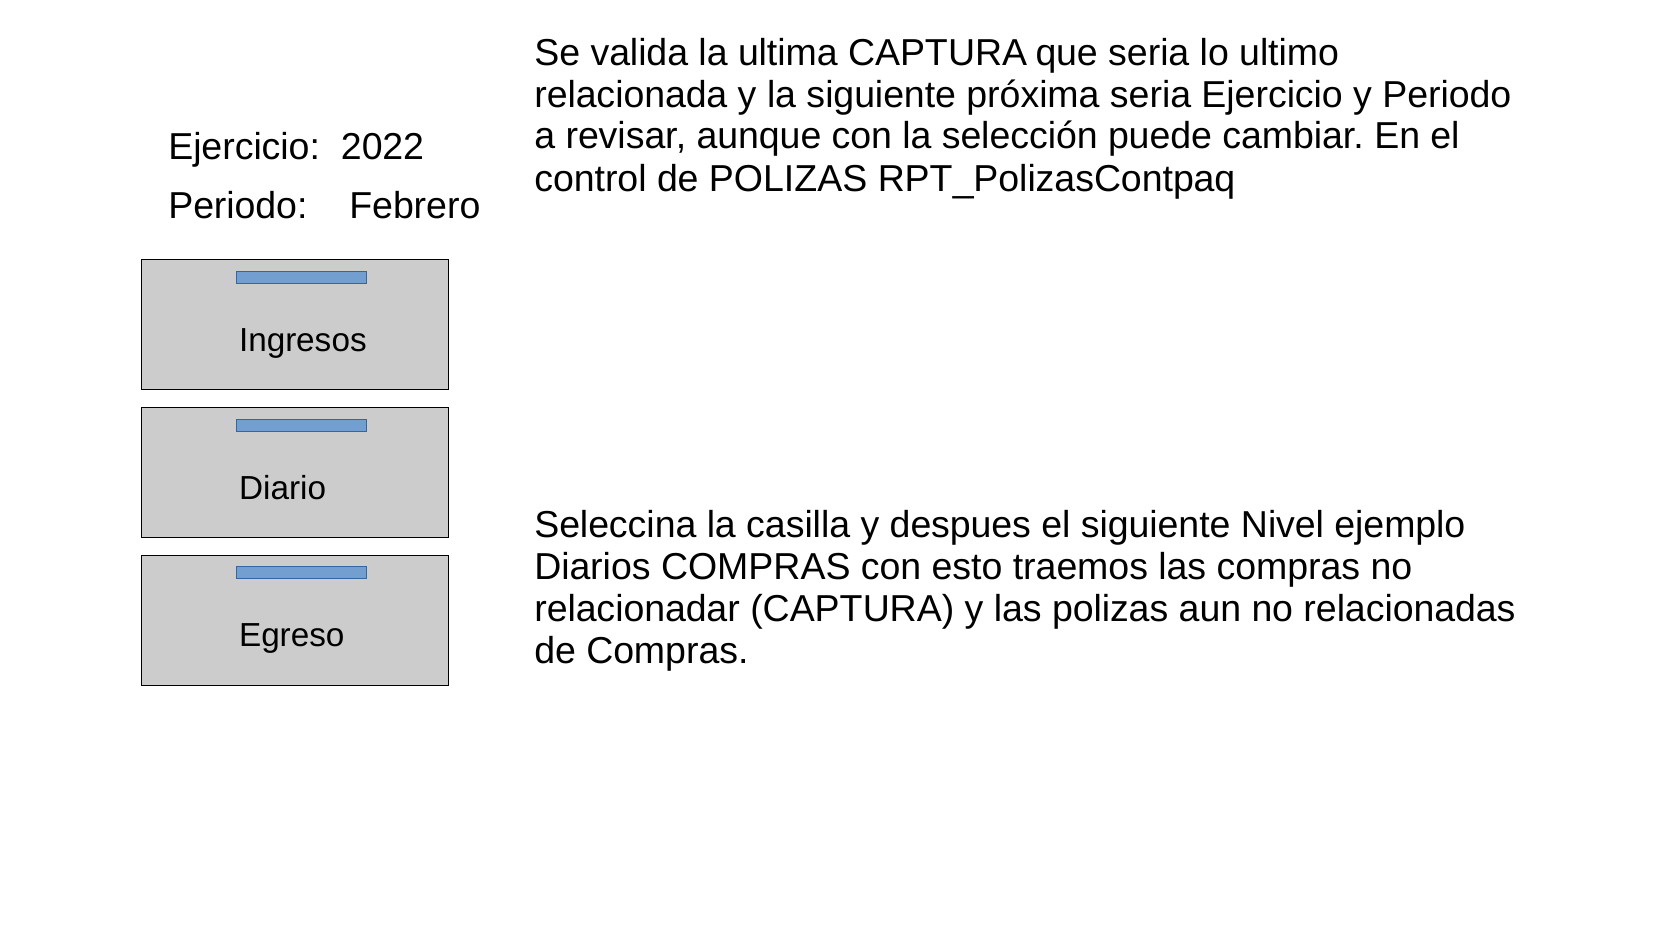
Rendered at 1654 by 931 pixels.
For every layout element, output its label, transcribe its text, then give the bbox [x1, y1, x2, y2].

text_box [141, 555, 449, 686]
text_box Seleccina la casilla y despues el siguiente Nivel ejemplo Diarios COMPRAS con esto traemos las compras no relacionadar (CAPTURA) y las polizas aun no relacionadas de Compras. [519, 496, 1548, 679]
text_box [141, 259, 449, 390]
text_box Ejercicio: 2022 [153, 118, 519, 175]
text_box [141, 407, 449, 538]
text_box Egreso [224, 609, 390, 662]
text_box Ingresos [224, 314, 390, 367]
text_box Diario [224, 461, 390, 514]
text_box Periodo: Febrero [153, 177, 532, 234]
text_box Se valida la ultima CAPTURA que seria lo ultimo relacionada y la siguiente próxima seria Ejercicio y Periodo a revisar, aunque con la selección puede cambiar. En el control de POLIZAS RPT_PolizasContpaq [519, 23, 1548, 207]
